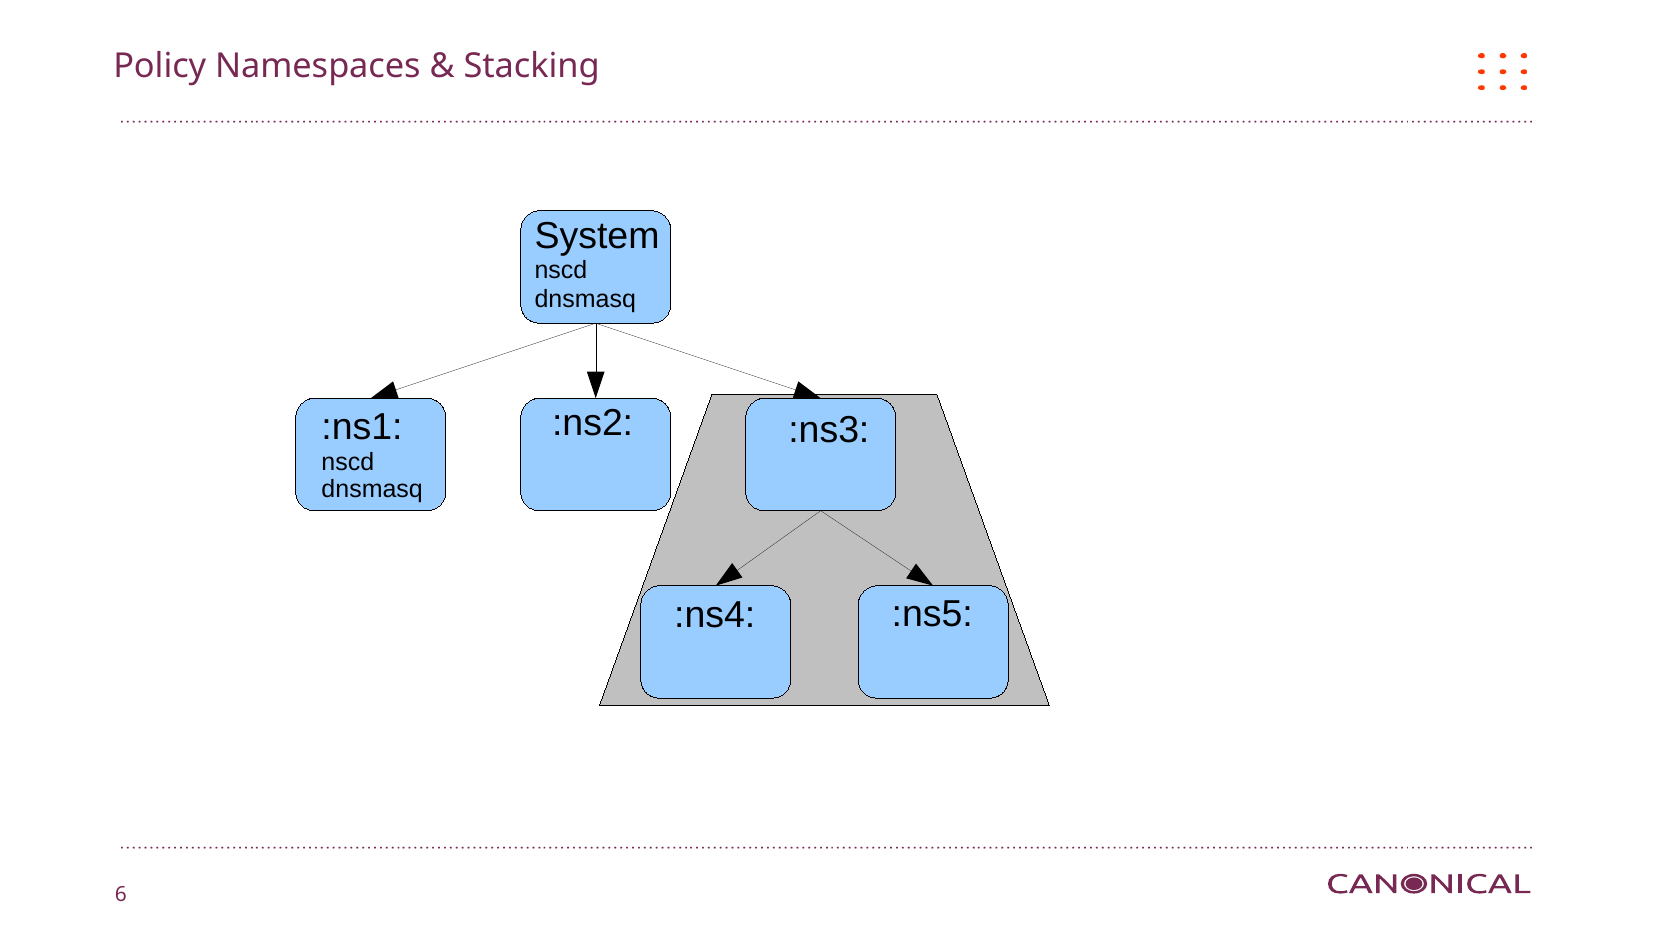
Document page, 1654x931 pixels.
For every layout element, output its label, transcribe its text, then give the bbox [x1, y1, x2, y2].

picture [111, 845, 1533, 851]
text_box [520, 398, 671, 511]
text_box System nscd dnsmasq [519, 206, 675, 320]
text_box :ns2: [537, 394, 649, 452]
picture [1478, 53, 1527, 90]
title Policy Namespaces & Stacking [113, 48, 1382, 81]
text_box [295, 400, 306, 509]
text_box :ns5: [876, 585, 988, 642]
text_box :ns4: [659, 585, 771, 643]
text_box [529, 320, 663, 324]
text_box [439, 402, 446, 507]
text_box [599, 394, 1050, 706]
text_box :ns3: [773, 401, 885, 459]
picture [111, 119, 1533, 124]
text_box :ns1: nscd dnsmasq [306, 397, 439, 511]
